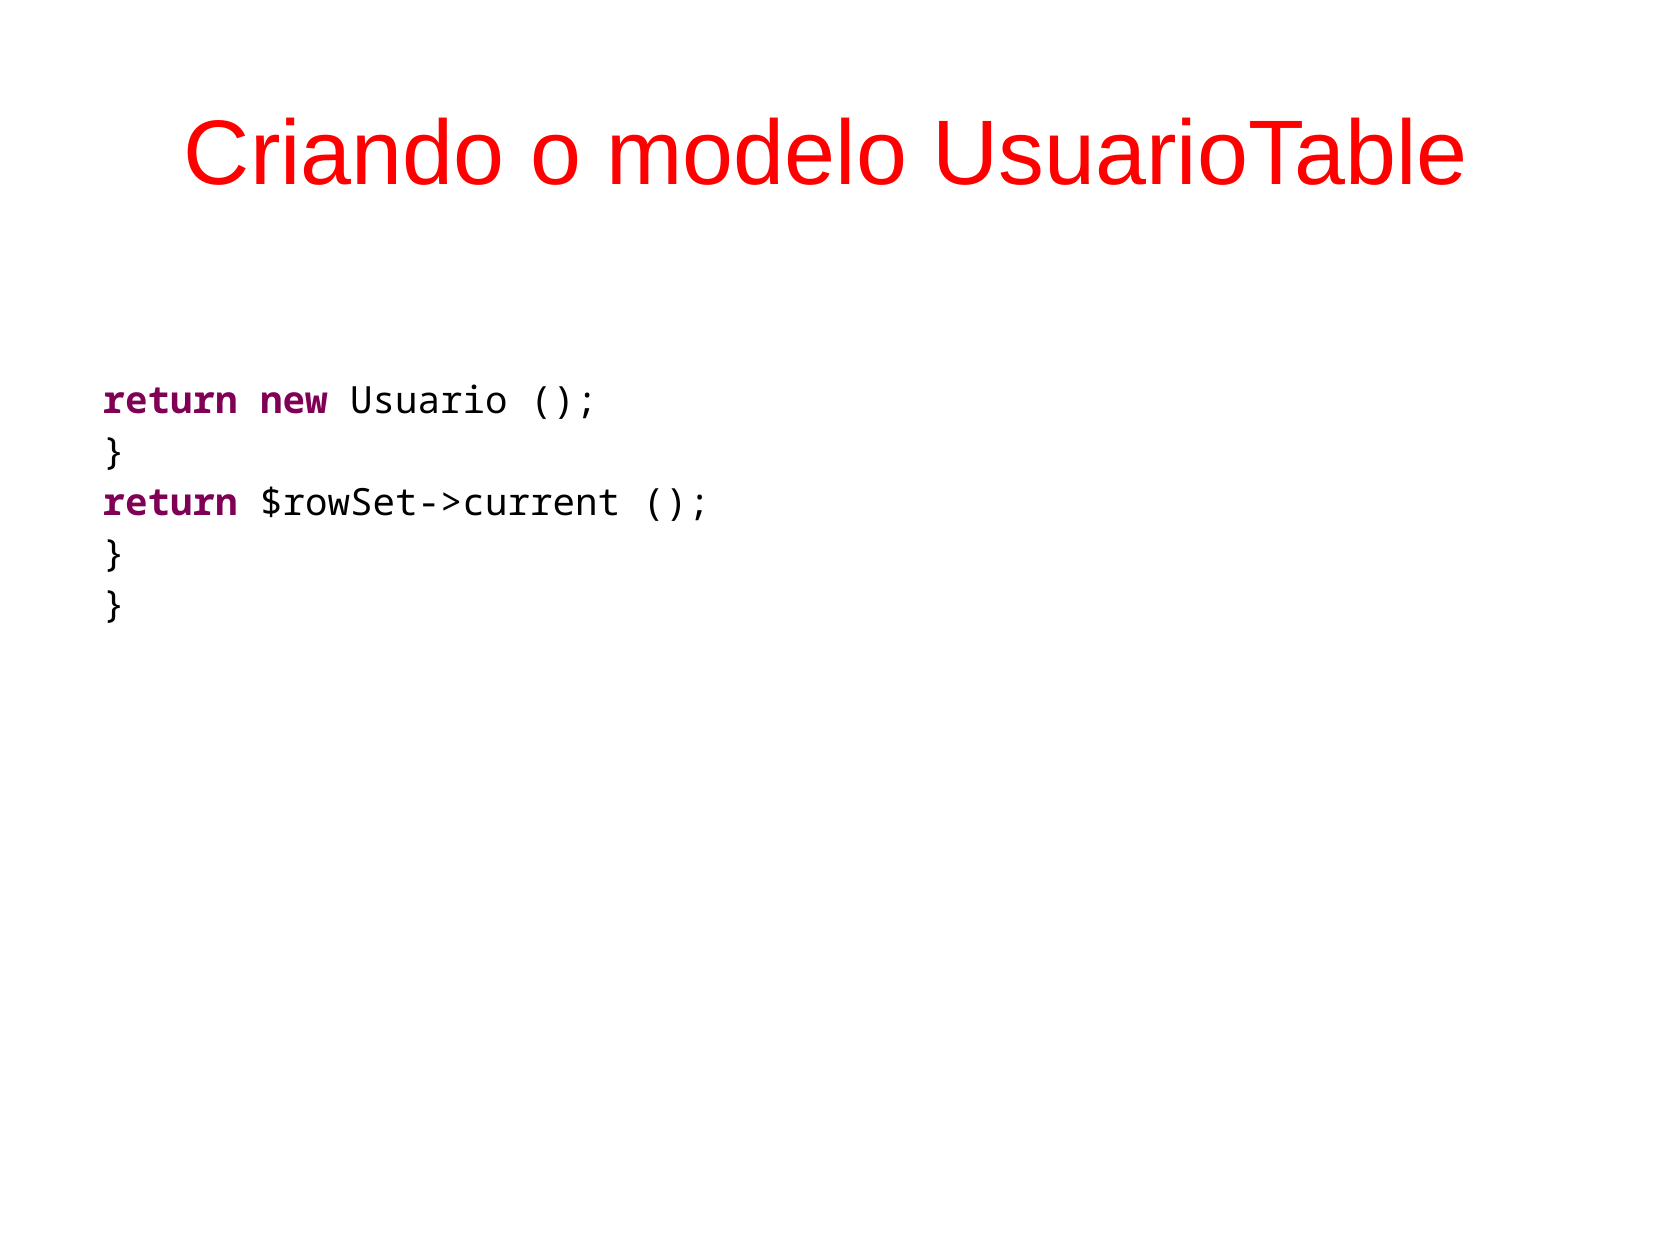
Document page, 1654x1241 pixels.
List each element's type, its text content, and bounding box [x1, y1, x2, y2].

subtitle [82, 261, 1571, 981]
text_box return new Usuario (); } return $rowSet->current (); } } [87, 366, 1616, 1241]
title Criando o modelo UsuarioTable [82, 49, 1571, 257]
